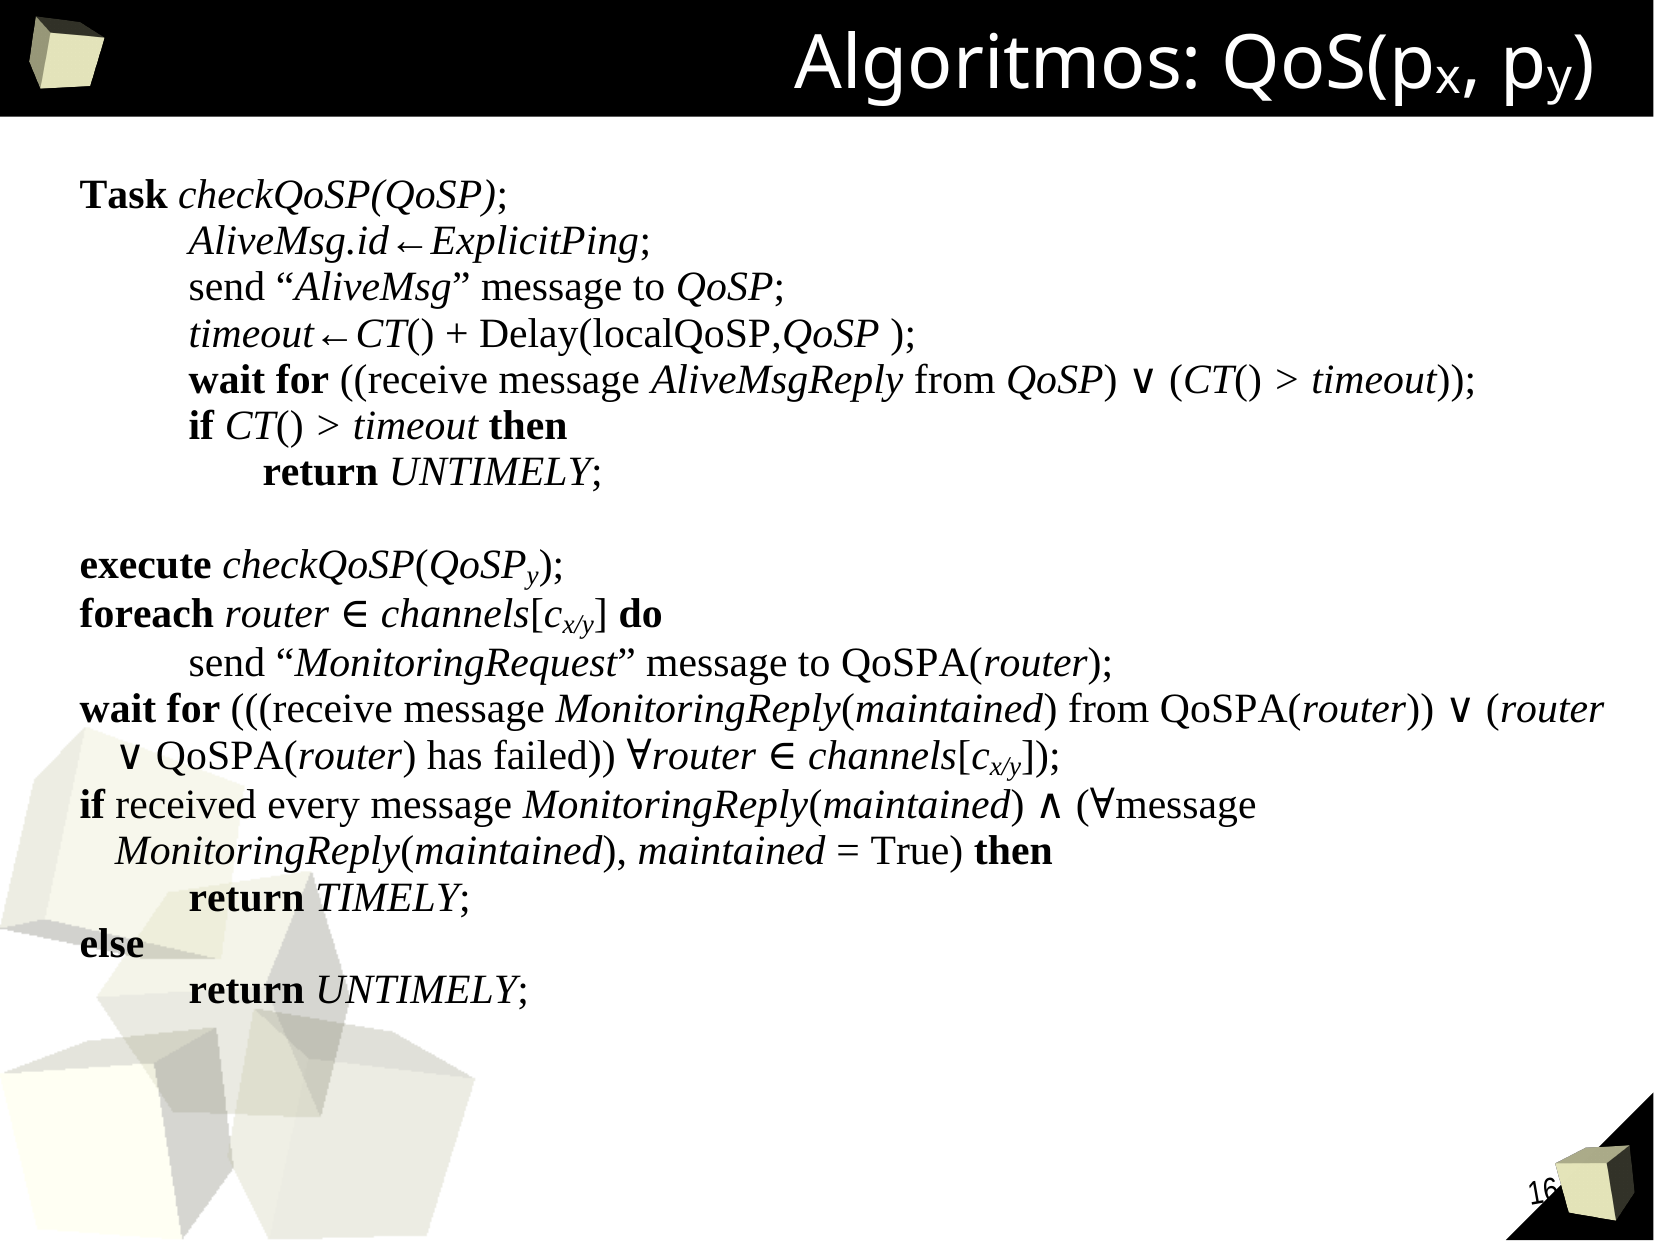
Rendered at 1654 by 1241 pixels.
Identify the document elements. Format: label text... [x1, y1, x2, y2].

title Algoritmos: QoS(px, py) [118, 0, 1595, 119]
subtitle Task checkQoSP(QoSP); AliveMsg.id←ExplicitPing; send “AliveMsg” message to QoSP; timeout←CT() + Delay(localQoSP,QoSP ); wait for ((receive message AliveMsgReply from QoSP) ∨ (CT() > timeout)); if CT() > timeout then return UNTIMELY; execute checkQoSP(QoSPy); foreach router ∈ channels[cx/y] do send “MonitoringRequest” message to QoSPA(router); wait for (((receive message MonitoringReply(maintained) from QoSPA(router)) ∨ (router ∨ QoSPA(router) has failed)) ∀router ∈ channels[cx/y]); if received every message MonitoringReply(maintained) ∧ (∀message MonitoringReply(maintained), maintained = True) then return TIMELY; else return UNTIMELY; [44, 171, 1611, 1013]
picture [0, 726, 477, 1241]
